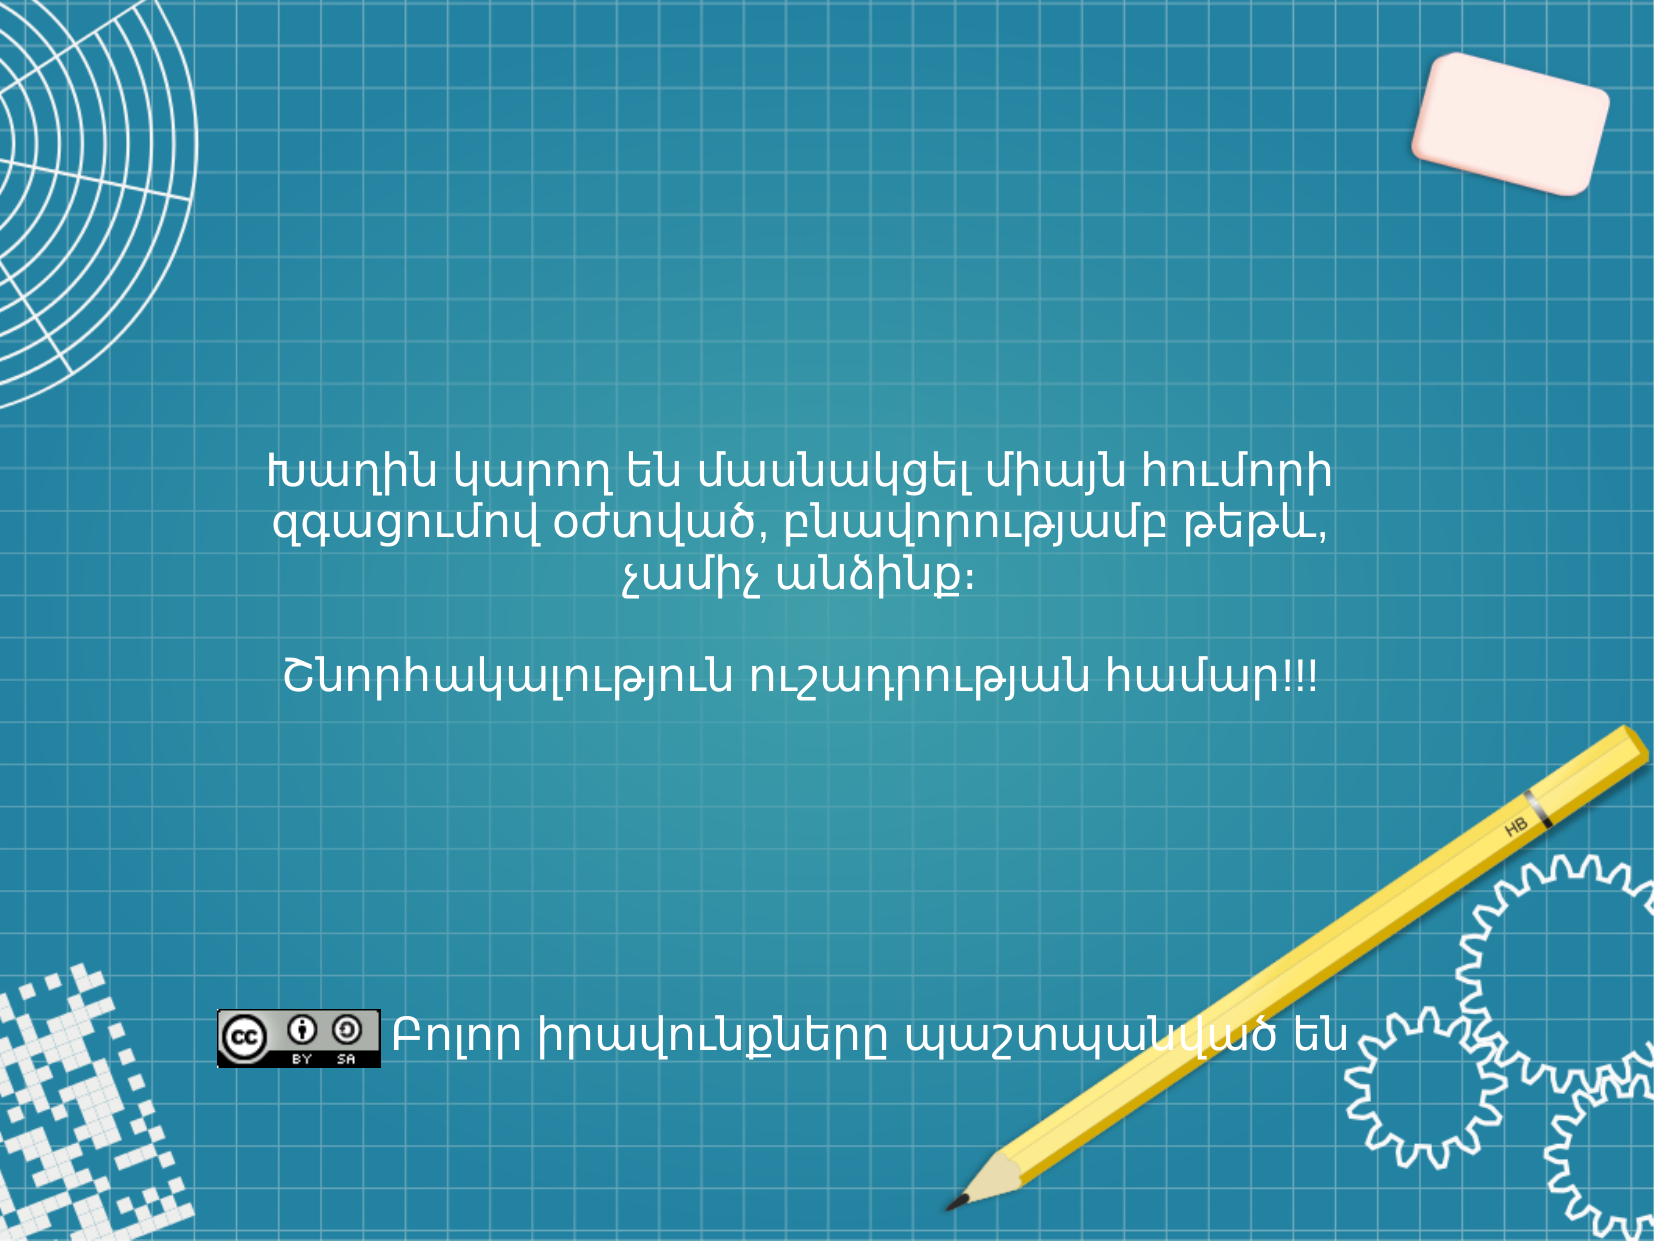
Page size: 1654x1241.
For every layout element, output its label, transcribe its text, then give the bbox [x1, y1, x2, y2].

picture [0, 0, 1654, 1241]
title Խաղին կարող են մասնակցել միայն հումորի զգացումով օժտված, բնավորությամբ թեթև, չամիչ անձինք։ Շնորհակալություն ուշադրության համար!!! Բոլոր իրավունքները պաշտպանված են [210, 330, 1392, 1176]
